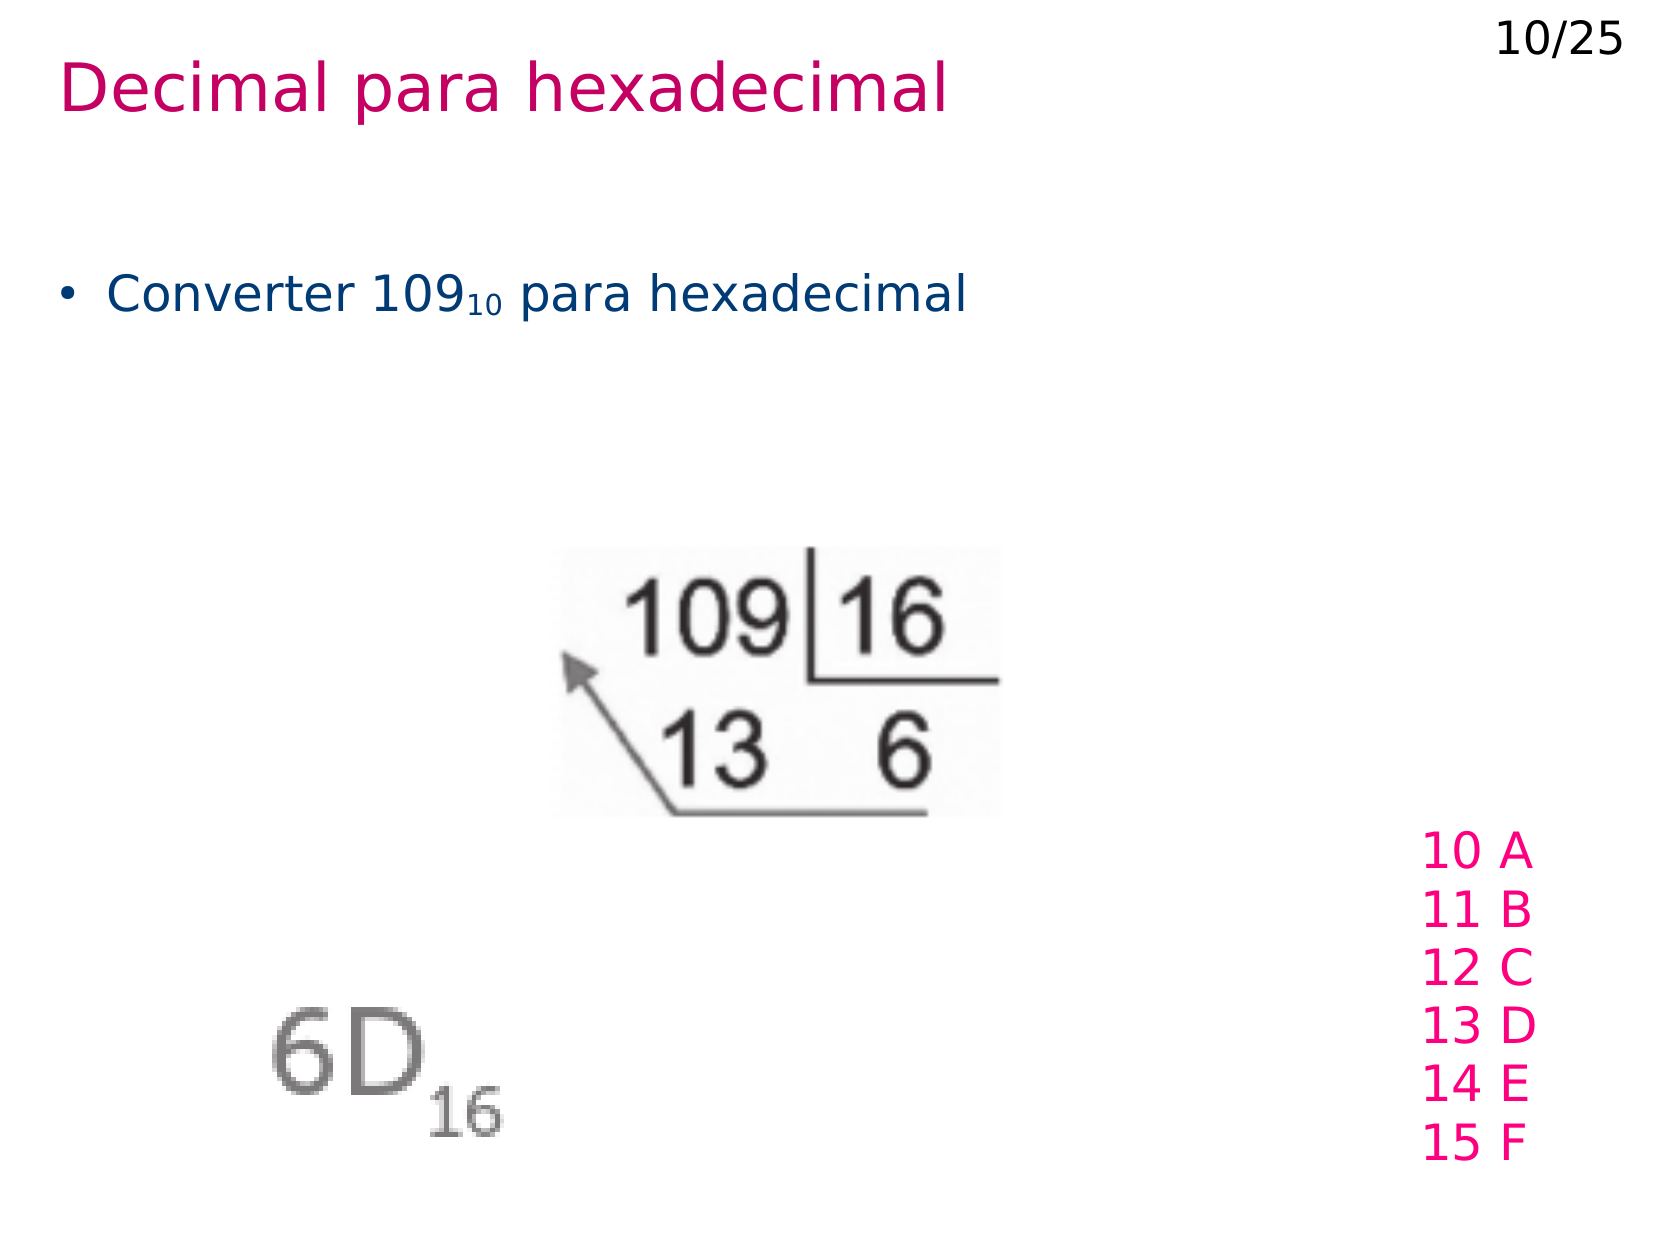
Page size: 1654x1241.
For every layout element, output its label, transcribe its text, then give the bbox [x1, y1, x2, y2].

list Converter 10910 para hexadecimal [59, 236, 1625, 1211]
title Decimal para hexadecimal [59, 29, 1625, 148]
picture [259, 980, 514, 1170]
text_box 10 A 11 B 12 C 13 D 14 E 15 F [1405, 814, 1554, 1180]
picture [543, 545, 1014, 839]
